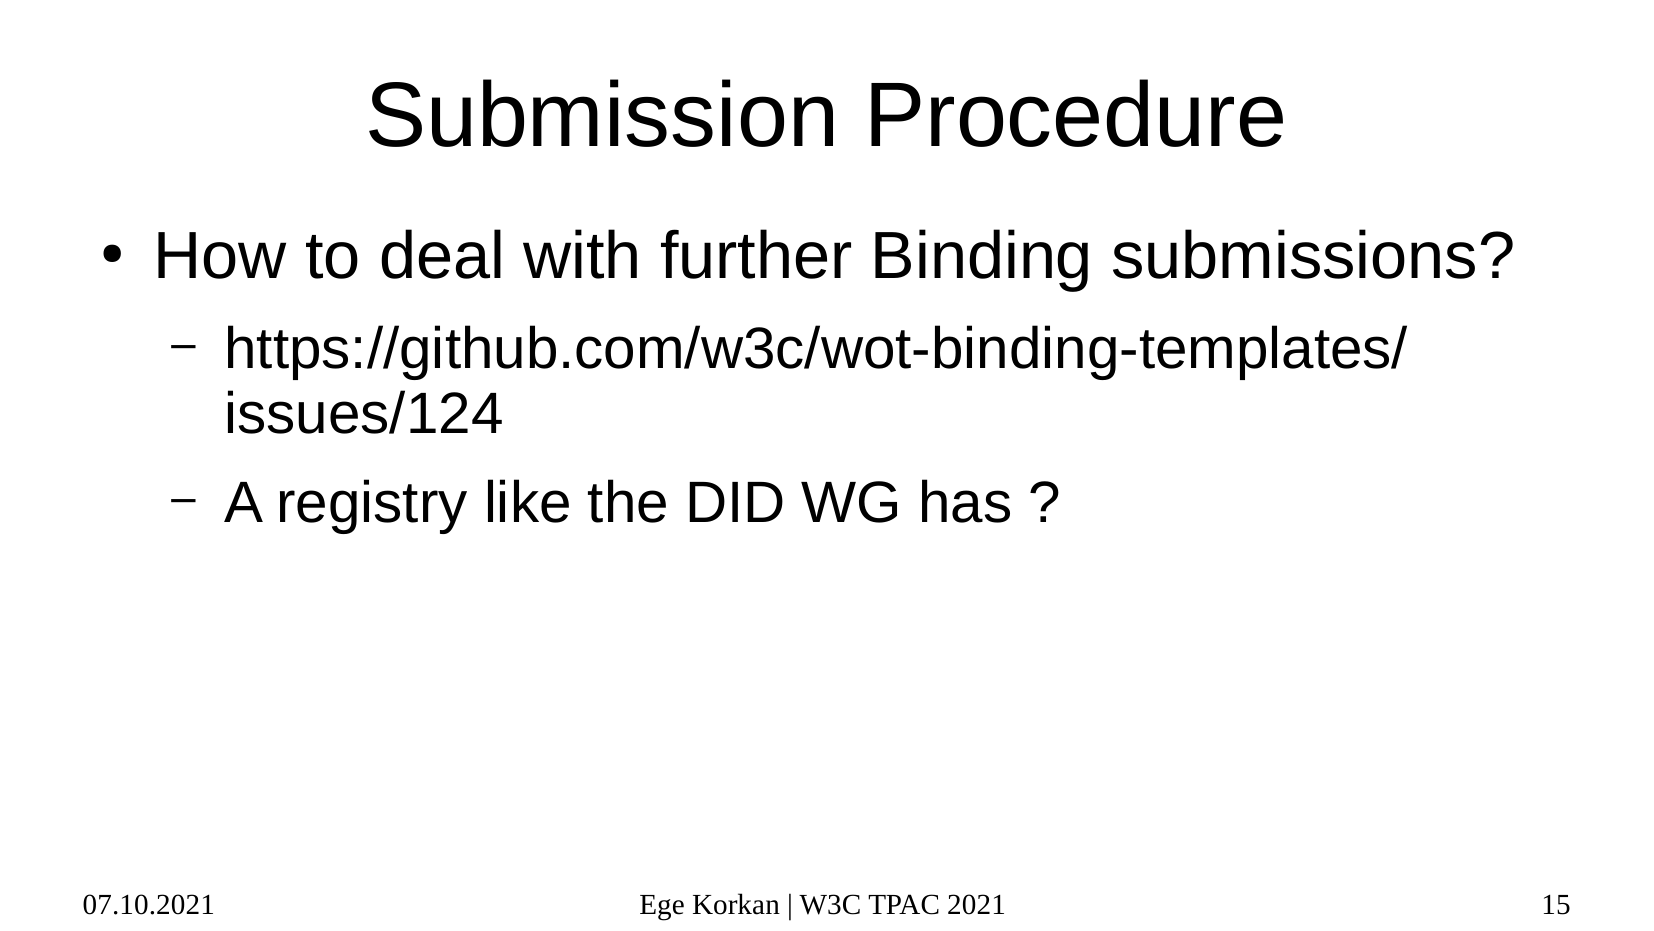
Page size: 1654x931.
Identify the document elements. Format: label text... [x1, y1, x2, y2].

title Submission Procedure [82, 37, 1571, 193]
list How to deal with further Binding submissions? https://github.com/w3c/wot-binding-templates/issues/124 A registry like the DID WG has ? [82, 217, 1571, 758]
